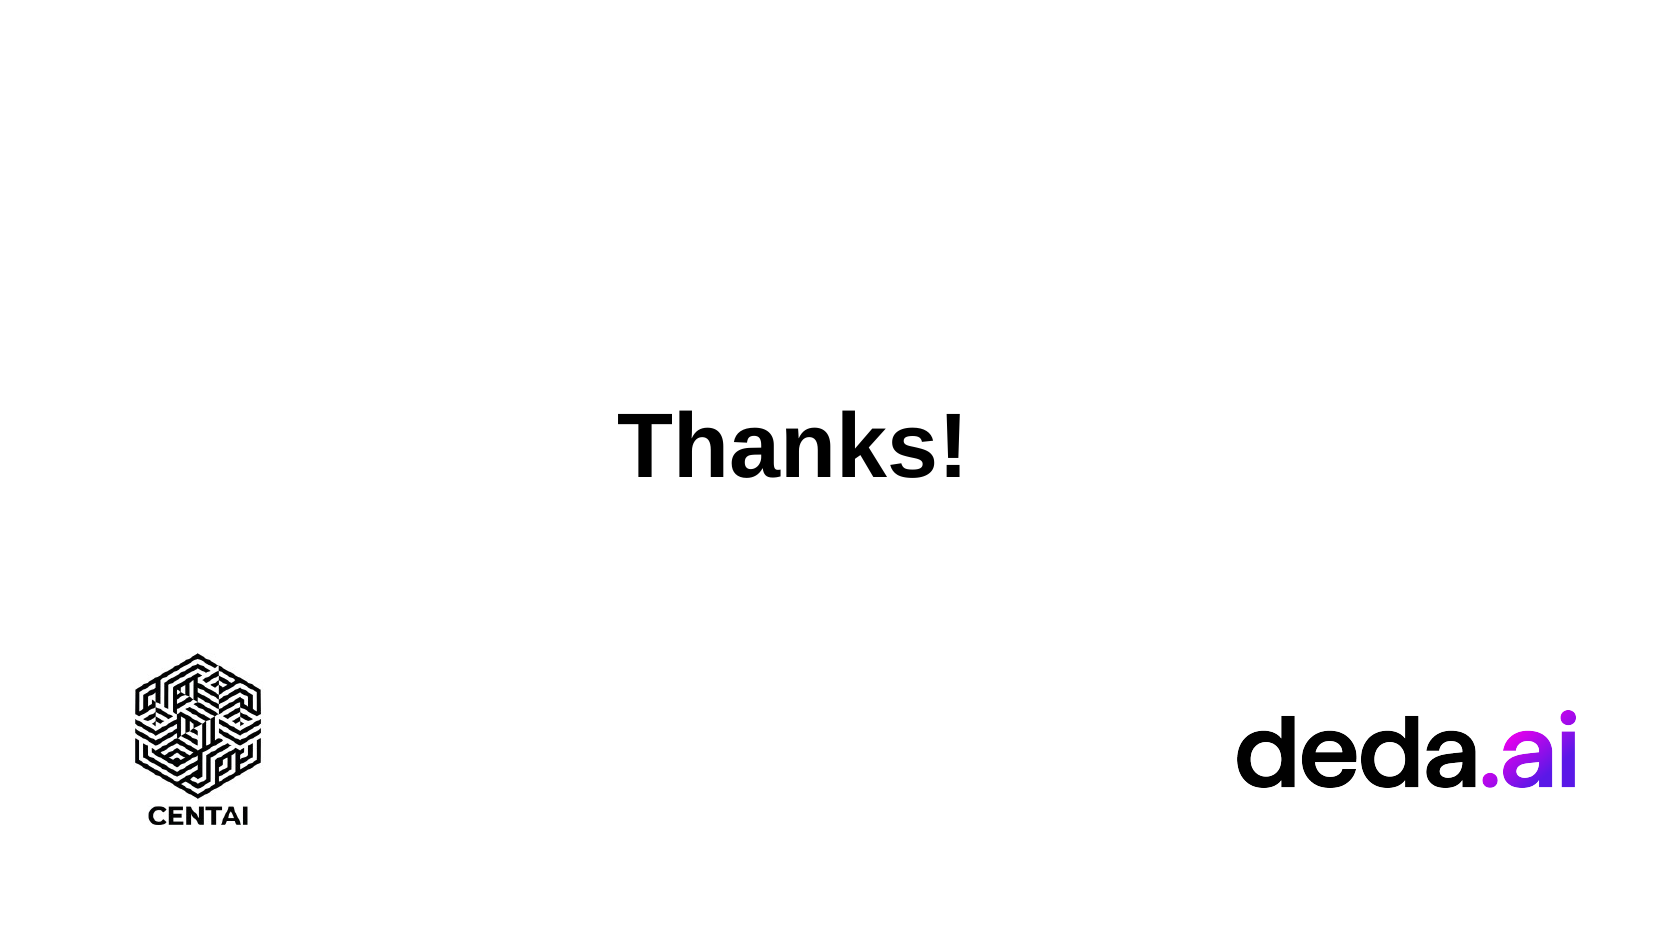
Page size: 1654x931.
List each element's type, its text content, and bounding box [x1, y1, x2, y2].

title Thanks! [49, 366, 1538, 526]
picture [112, 653, 284, 826]
picture [1237, 710, 1576, 788]
